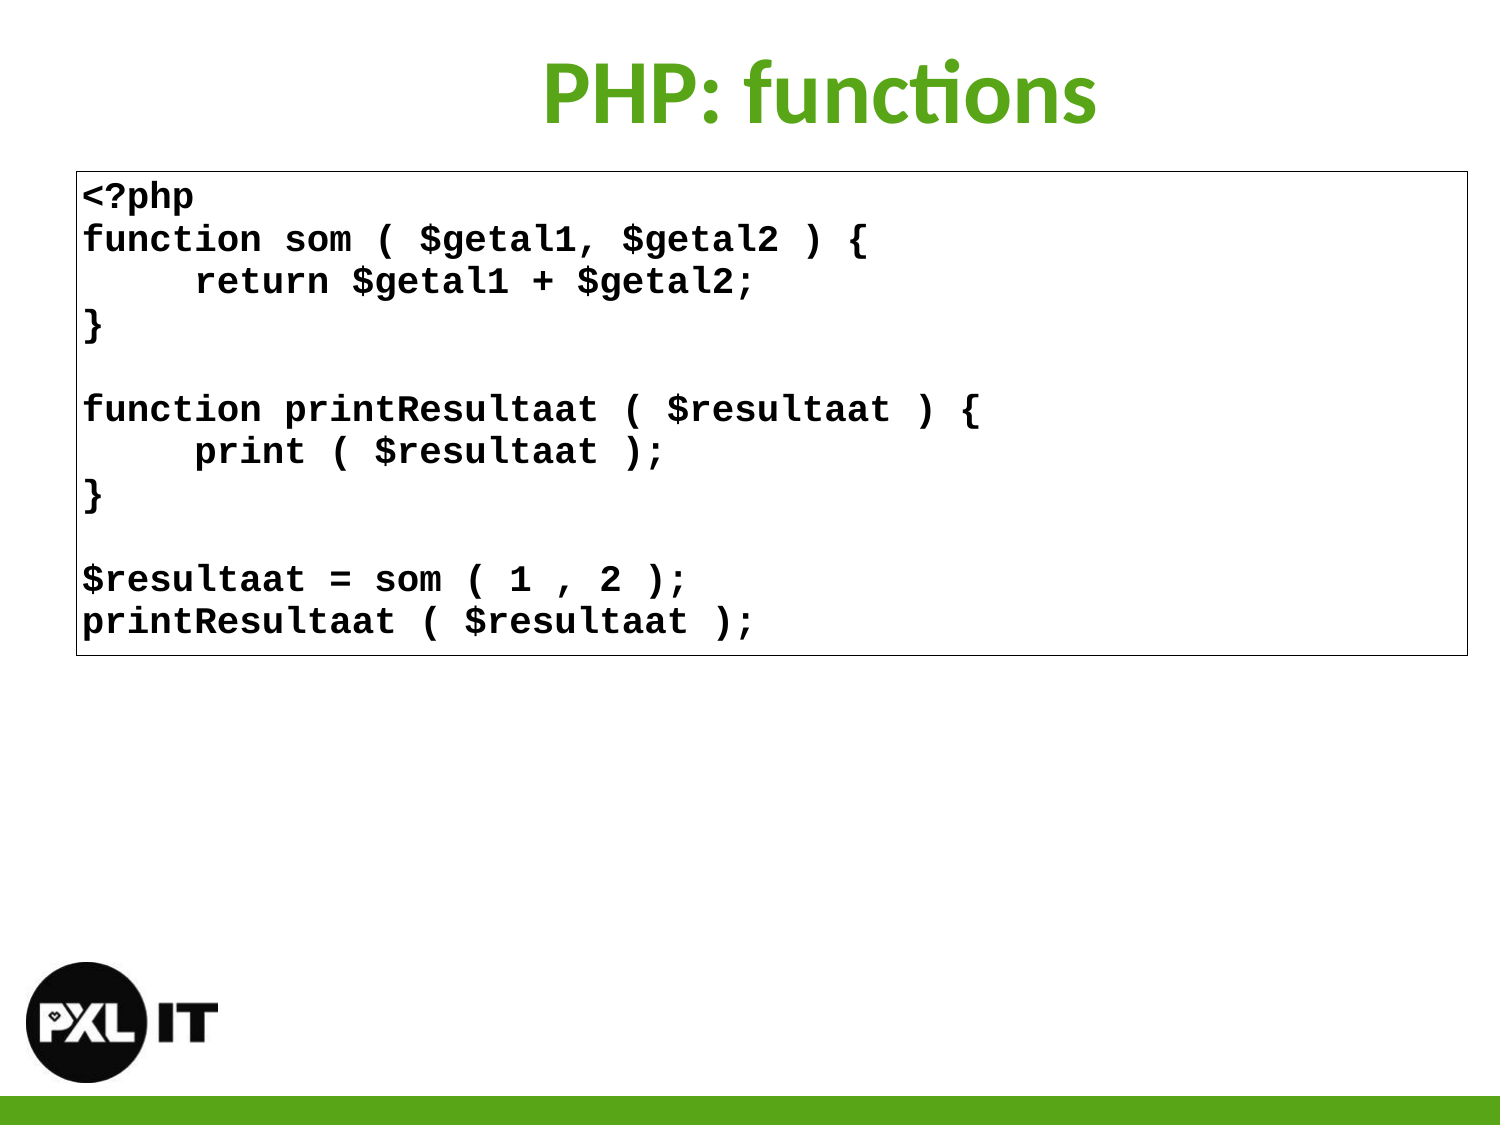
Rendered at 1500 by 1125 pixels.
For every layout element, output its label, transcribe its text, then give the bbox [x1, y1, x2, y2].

table_header <?php function som ( $getal1, $getal2 ) { return $getal1 + $getal2; } function printResultaat ( $resultaat ) { print ( $resultaat ); } $resultaat = som ( 1 , 2 ); printResultaat ( $resultaat ); [77, 172, 1467, 655]
picture [26, 962, 218, 1083]
text_box PHP: functions [201, 24, 1440, 151]
